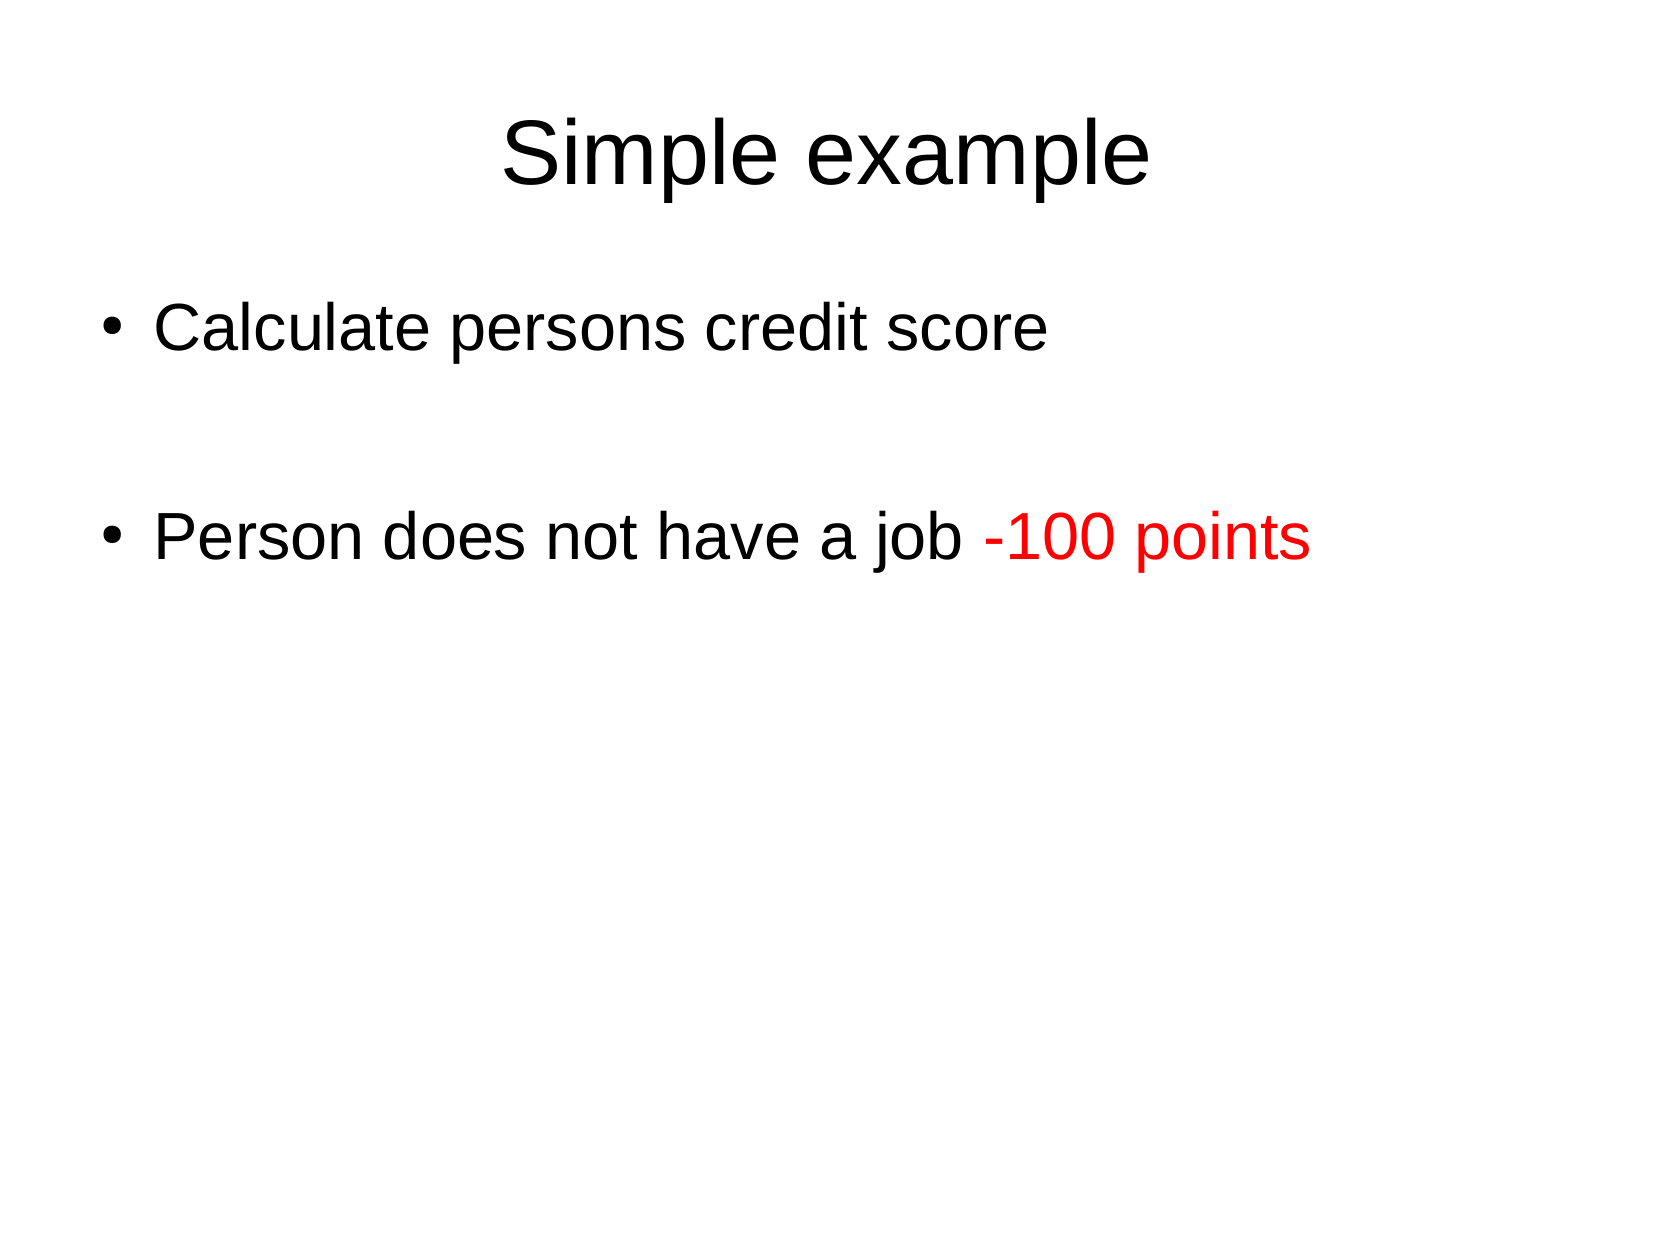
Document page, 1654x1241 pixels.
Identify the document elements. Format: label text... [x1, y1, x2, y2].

list Calculate persons credit score Person does not have a job -100 points [82, 290, 1571, 1010]
title Simple example [82, 49, 1571, 257]
